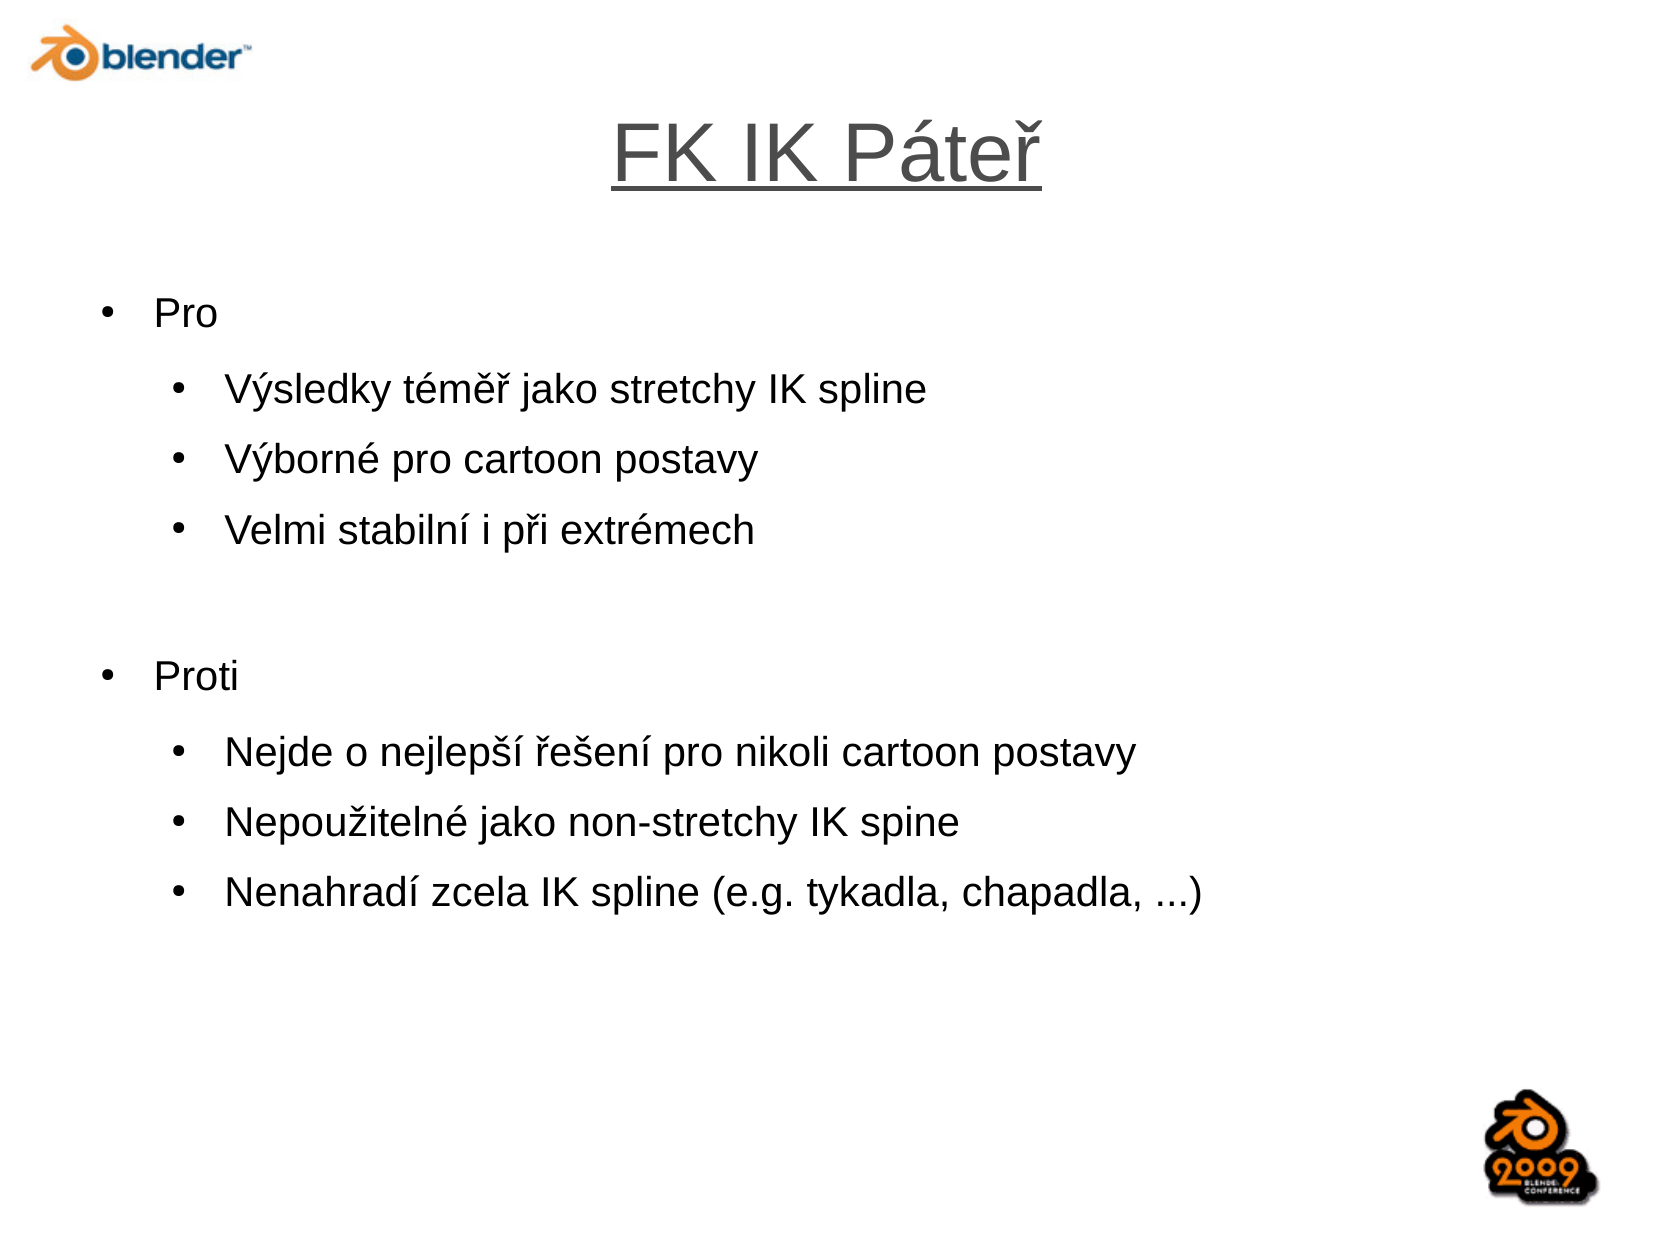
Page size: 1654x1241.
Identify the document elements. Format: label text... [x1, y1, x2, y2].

list Pro Výsledky téměř jako stretchy IK spline Výborné pro cartoon postavy Velmi stabilní i při extrémech Proti Nejde o nejlepší řešení pro nikoli cartoon postavy Nepoužitelné jako non-stretchy IK spine Nenahradí zcela IK spline (e.g. tykadla, chapadla, ...) [82, 290, 1571, 1109]
picture [1476, 1085, 1602, 1211]
picture [15, 18, 266, 89]
title FK IK Páteř [82, 49, 1571, 257]
